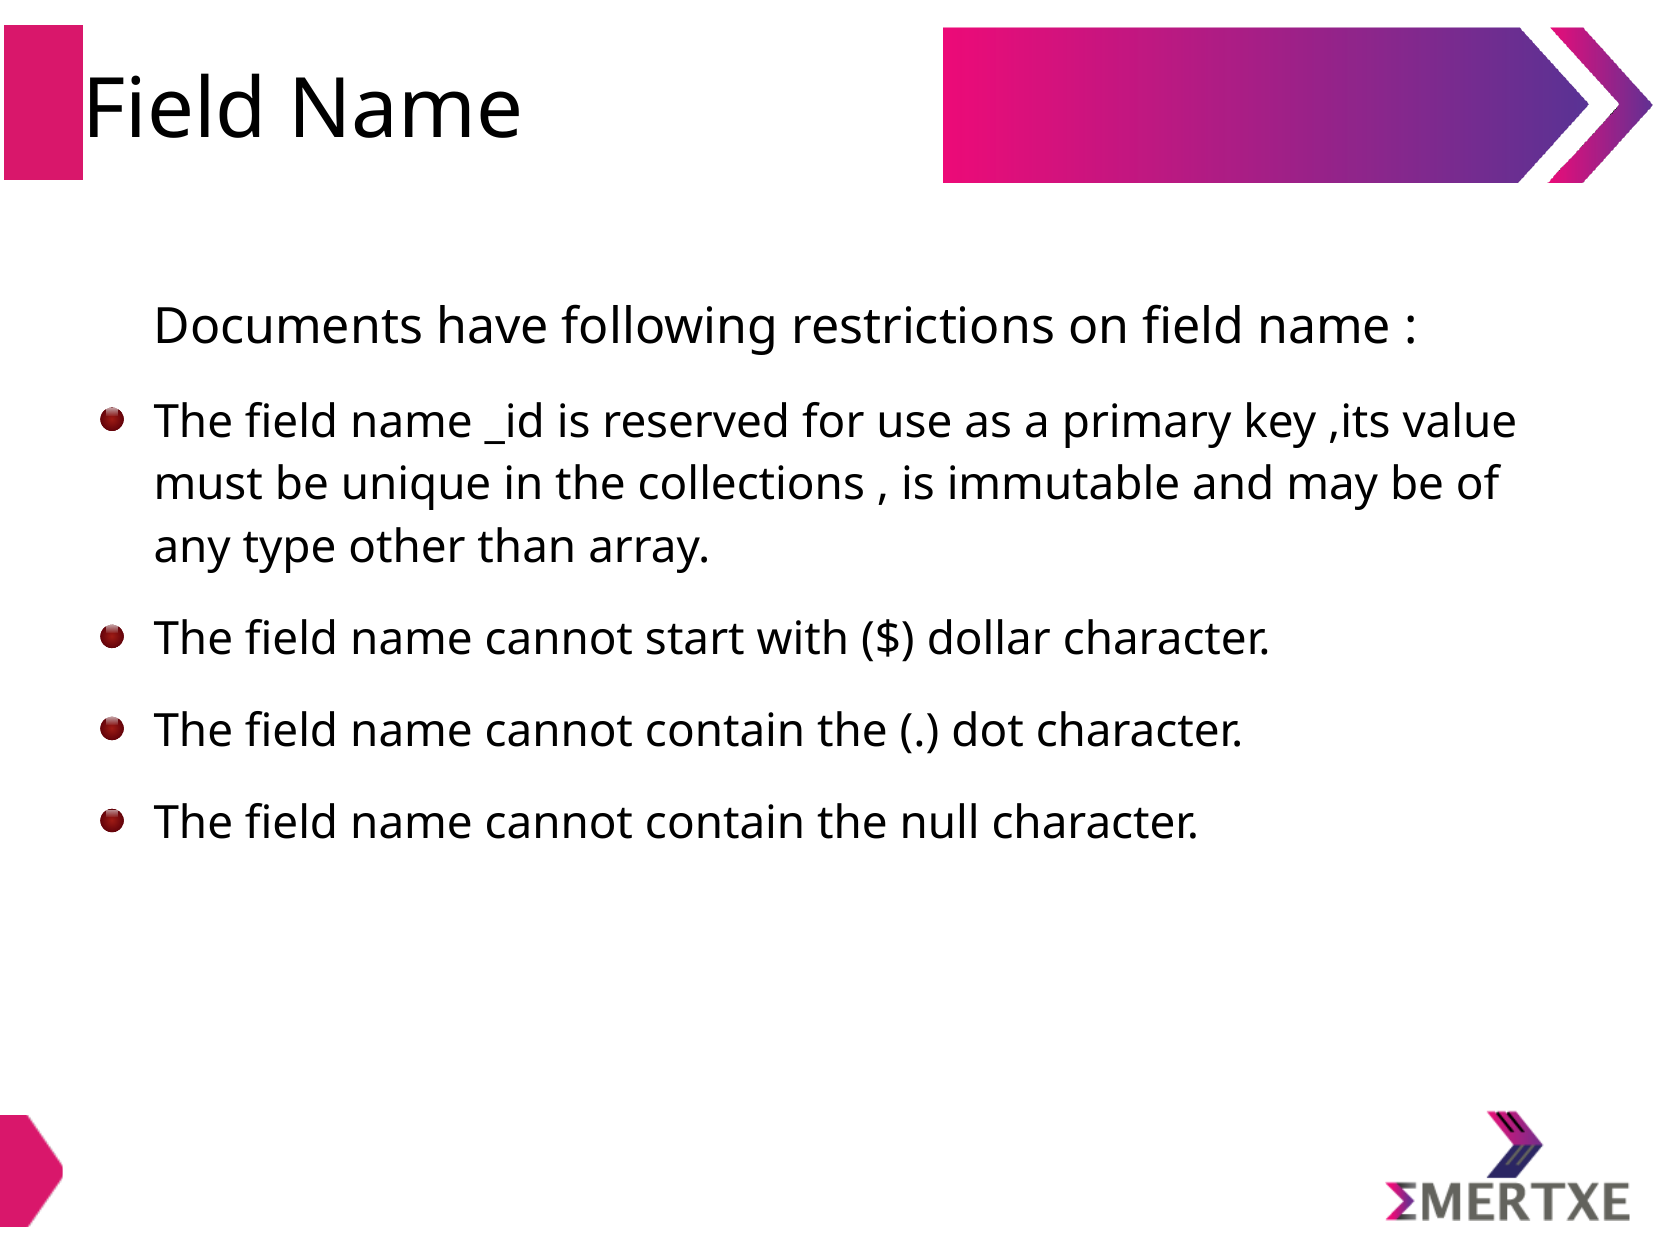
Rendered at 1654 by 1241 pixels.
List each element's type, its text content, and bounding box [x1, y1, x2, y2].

picture [1385, 1107, 1631, 1221]
picture [1571, 27, 1653, 183]
title Field Name [82, 2, 1571, 210]
list Documents have following restrictions on field name : The field name _id is reserved for use as a primary key ,its value must be unique in the collections , is immutable and may be of any type other than array. The field name cannot start with ($) dollar character. The field name cannot contain the (.) dot character. The field name cannot contain the null character. [82, 290, 1571, 1010]
